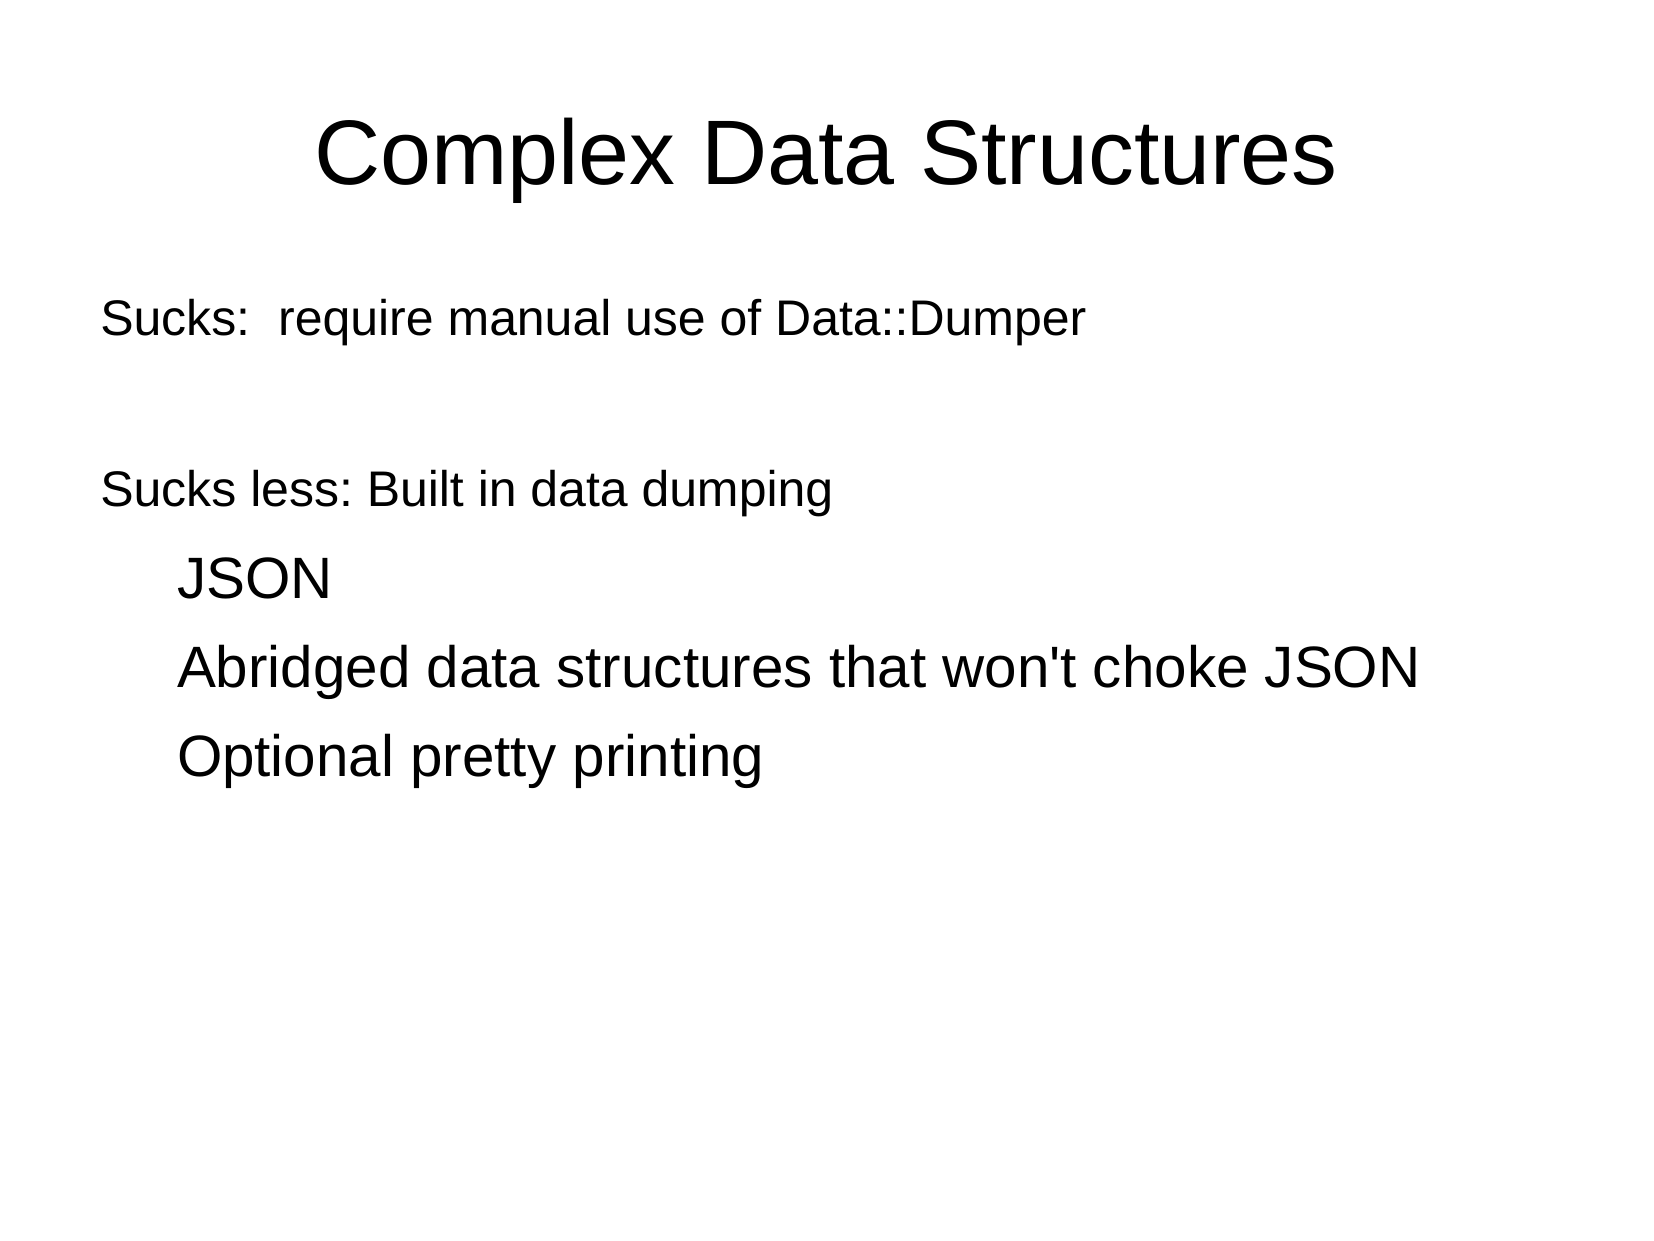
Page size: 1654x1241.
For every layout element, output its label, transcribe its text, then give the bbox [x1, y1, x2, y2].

title Complex Data Structures [82, 49, 1571, 257]
list Sucks: require manual use of Data::Dumper Sucks less: Built in data dumping JSON Abridged data structures that won't choke JSON Optional pretty printing [82, 290, 1571, 1109]
